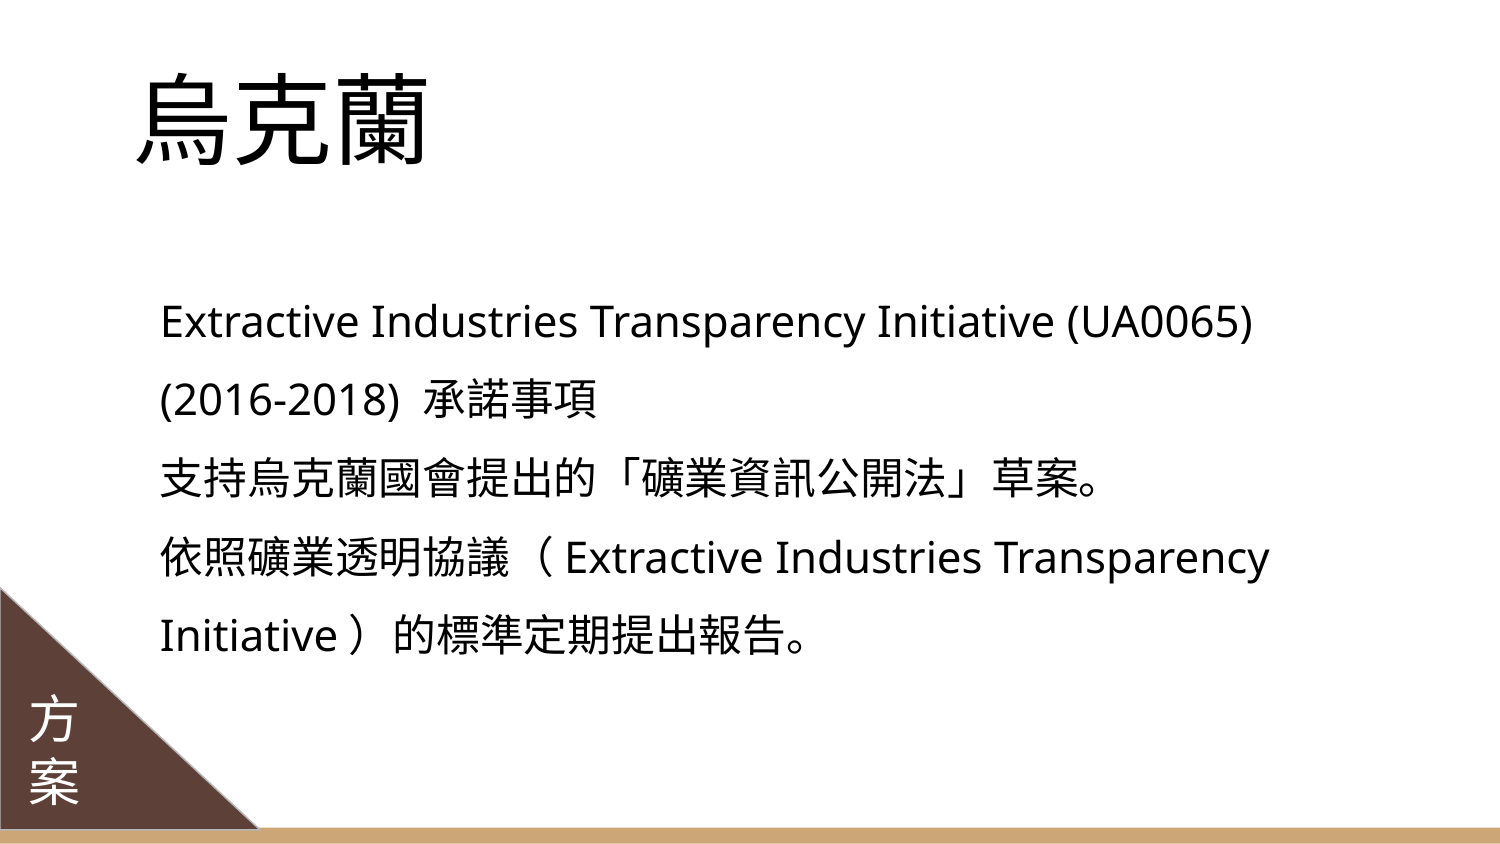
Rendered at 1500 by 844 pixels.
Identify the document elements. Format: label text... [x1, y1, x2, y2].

text_box 方案 [13, 671, 111, 760]
title 烏克蘭 [117, 0, 1383, 235]
text_box [0, 587, 261, 830]
title Extractive Industries Transparency Initiative (UA0065) (2016-2018) 承諾事項 支持烏克蘭國會提出的「礦業資訊公開法」草案。 依照礦業透明協議（Extractive Industries Transparency Initiative）的標準定期提出報告。 [144, 256, 1355, 672]
